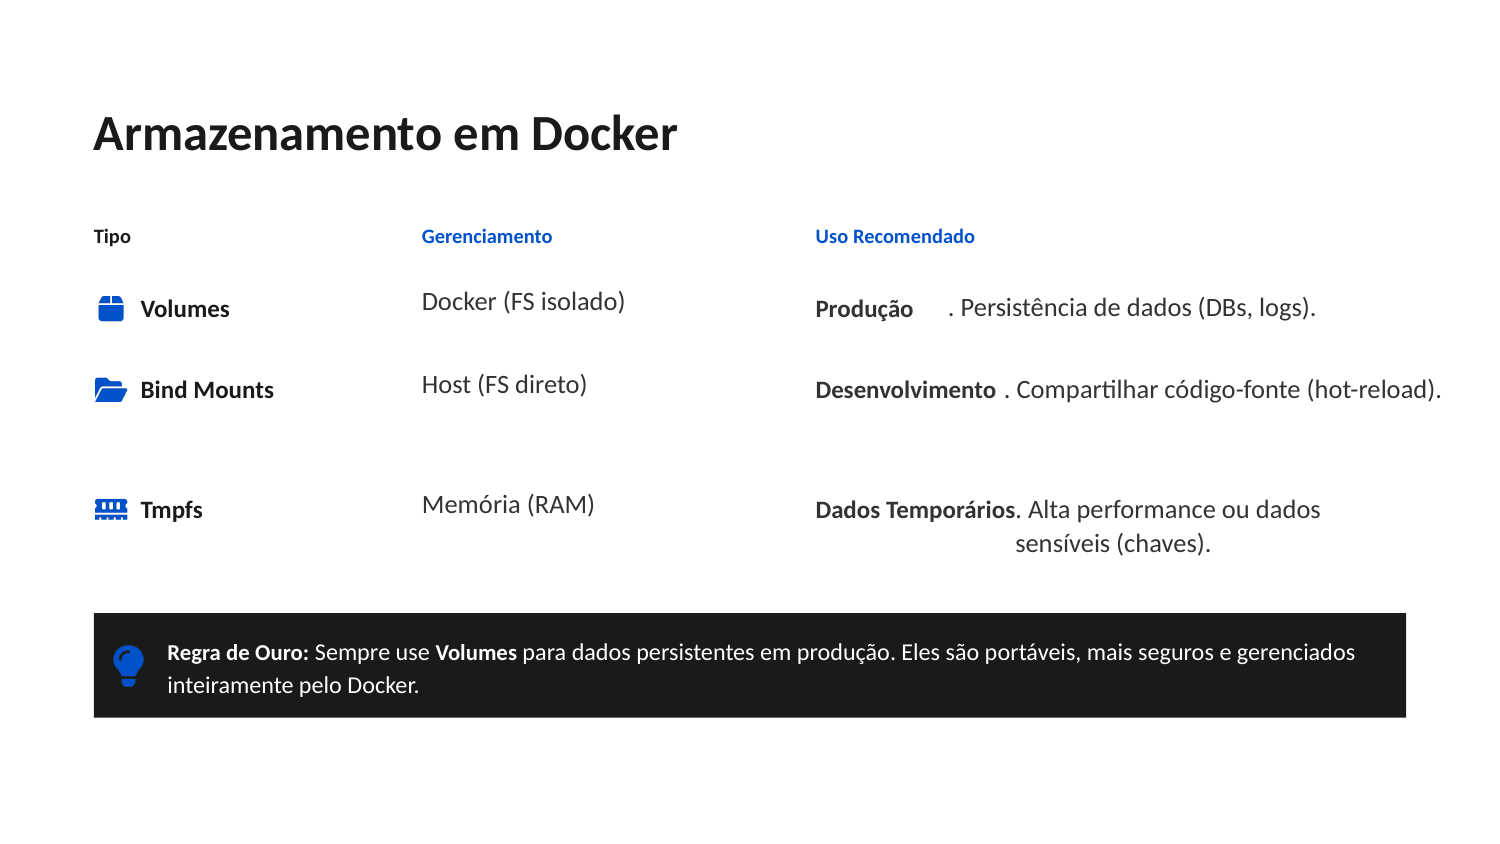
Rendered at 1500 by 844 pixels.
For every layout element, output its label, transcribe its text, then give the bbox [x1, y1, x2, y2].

text_box Host (FS direto) [421, 348, 816, 416]
text_box [93, 613, 1407, 718]
text_box Uso Recomendado [815, 218, 1407, 265]
picture [112, 644, 145, 687]
text_box Gerenciamento [421, 218, 815, 265]
text_box Tmpfs [140, 490, 203, 525]
text_box Dados Temporários [815, 490, 1015, 525]
text_box Tipo [93, 218, 421, 265]
picture [93, 294, 129, 323]
text_box Memória (RAM) [421, 468, 816, 536]
text_box Produção [815, 288, 914, 323]
picture [93, 495, 129, 525]
picture [93, 375, 129, 404]
text_box Bind Mounts [140, 370, 275, 404]
text_box Regra de Ouro: Sempre use Volumes para dados persistentes em produção. Eles são portáveis, mais seguros e gerenciados inteiramente pelo Docker. [167, 631, 1388, 699]
text_box Desenvolvimento [815, 370, 997, 404]
text_box . Alta performance ou dados sensíveis (chaves). [1015, 490, 1500, 558]
text_box . Persistência de dados (DBs, logs). [947, 288, 1318, 323]
text_box . Compartilhar código-fonte (hot-reload). [1003, 370, 1500, 404]
text_box Docker (FS isolado) [421, 265, 816, 333]
text_box Volumes [140, 288, 231, 323]
text_box Armazenamento em Docker [93, 93, 679, 161]
